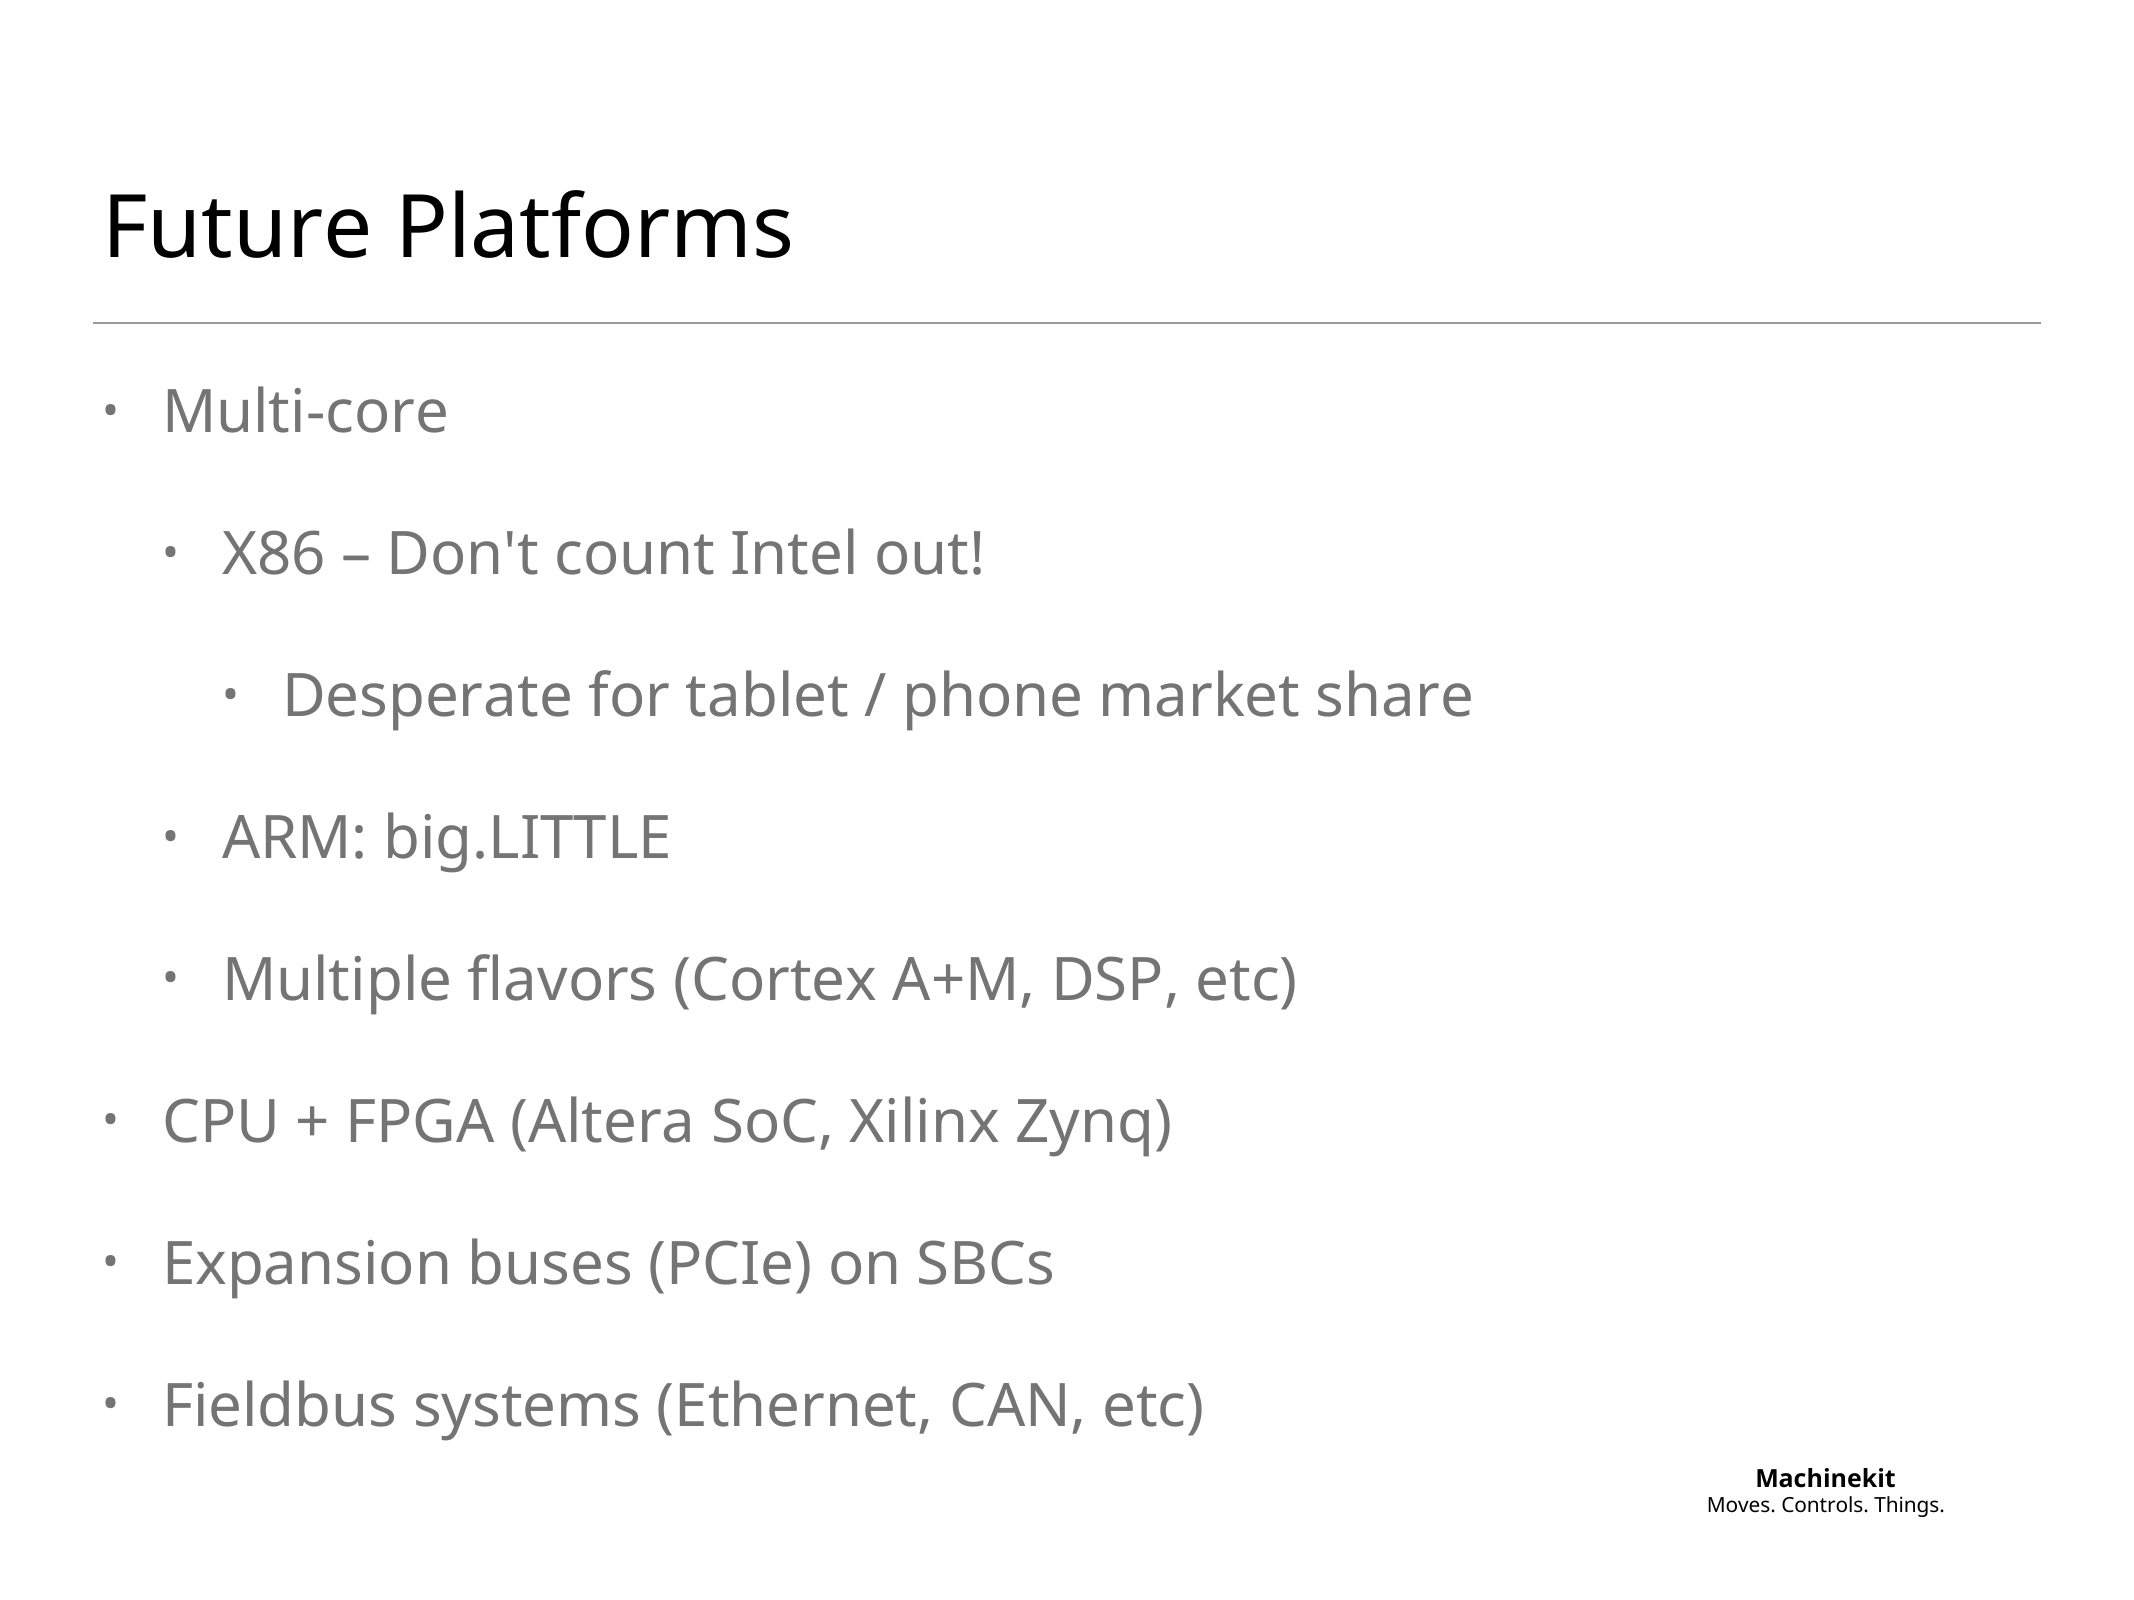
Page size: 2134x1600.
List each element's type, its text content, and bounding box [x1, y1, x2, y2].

list Multi-core X86 – Don't count Intel out! Desperate for tablet / phone market share ARM: big.LITTLE Multiple flavors (Cortex A+M, DSP, etc) CPU + FPGA (Altera SoC, Xilinx Zynq) Expansion buses (PCIe) on SBCs Fieldbus systems (Ethernet, CAN, etc) [93, 364, 2040, 1459]
title Future Platforms [93, 54, 2040, 284]
